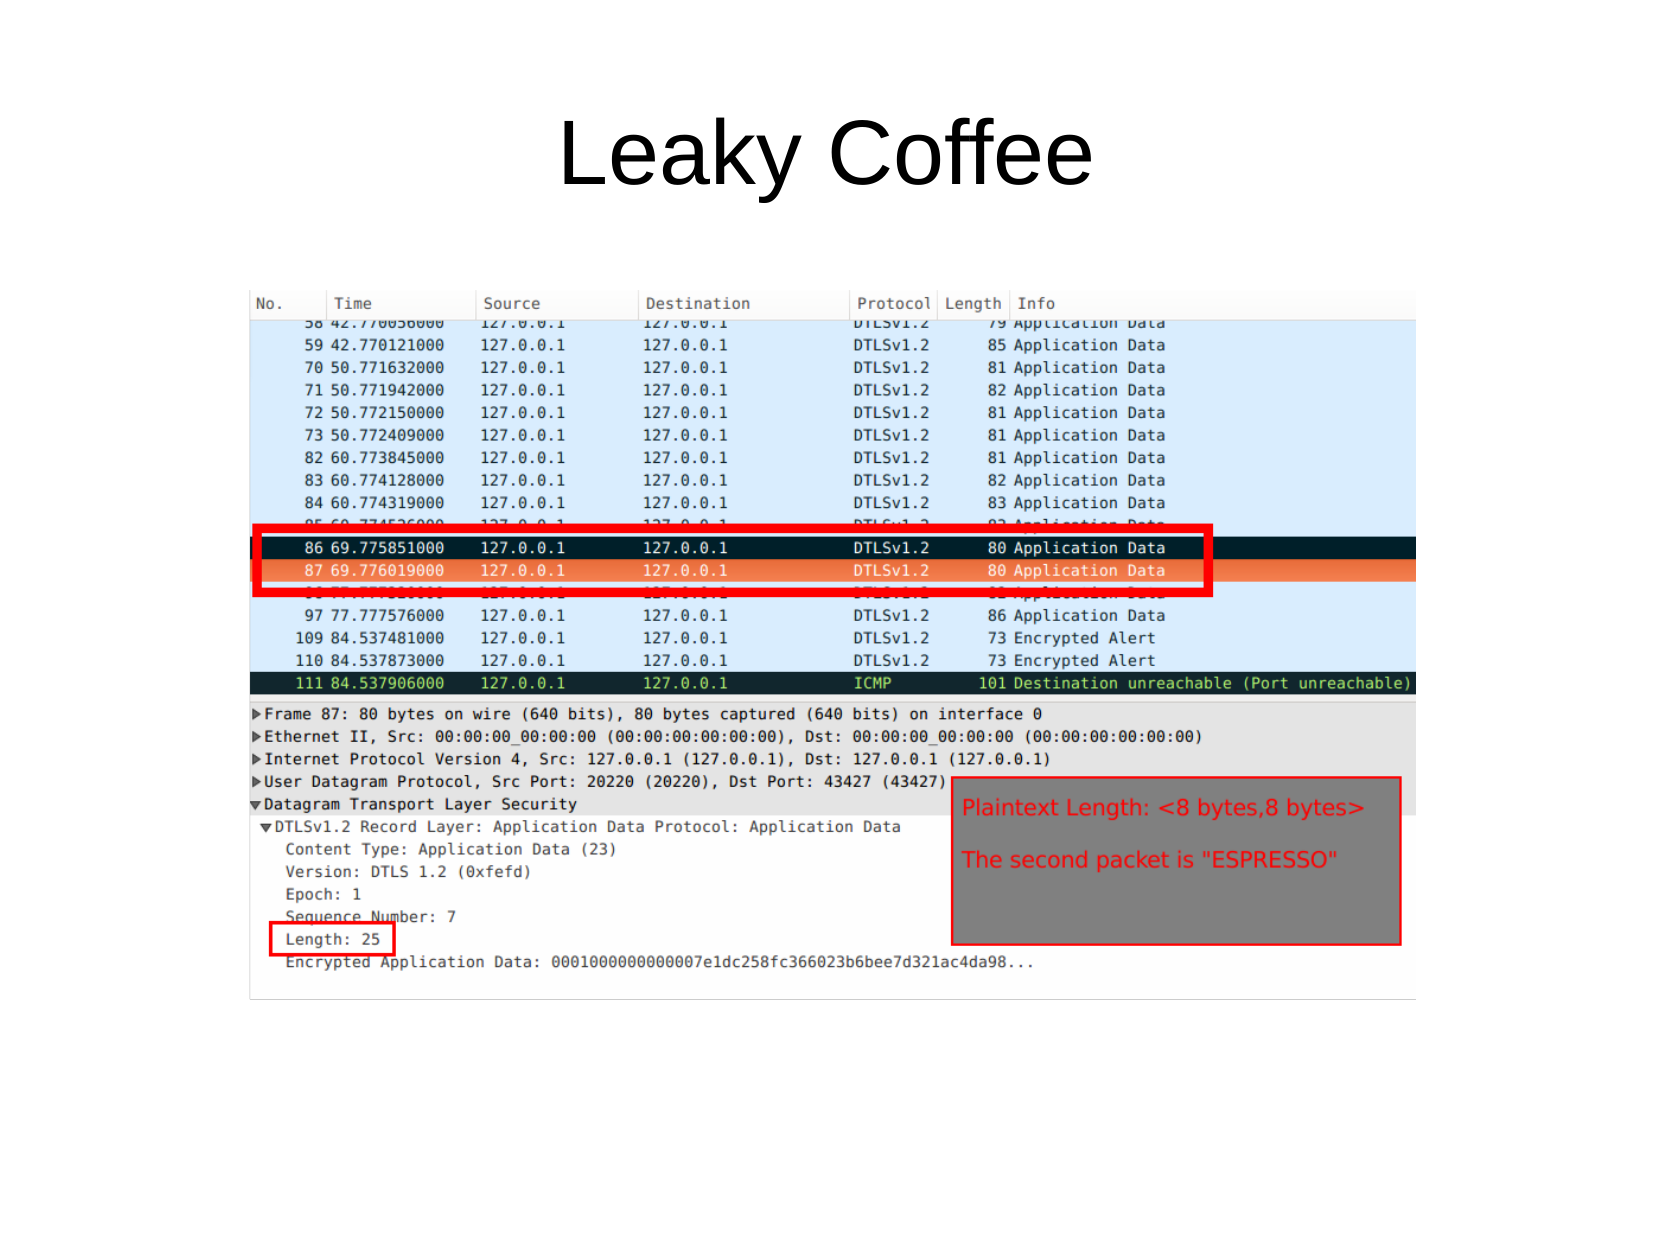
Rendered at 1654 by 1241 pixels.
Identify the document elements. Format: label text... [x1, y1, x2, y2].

title Leaky Coffee [82, 49, 1571, 257]
picture [237, 290, 1416, 1010]
